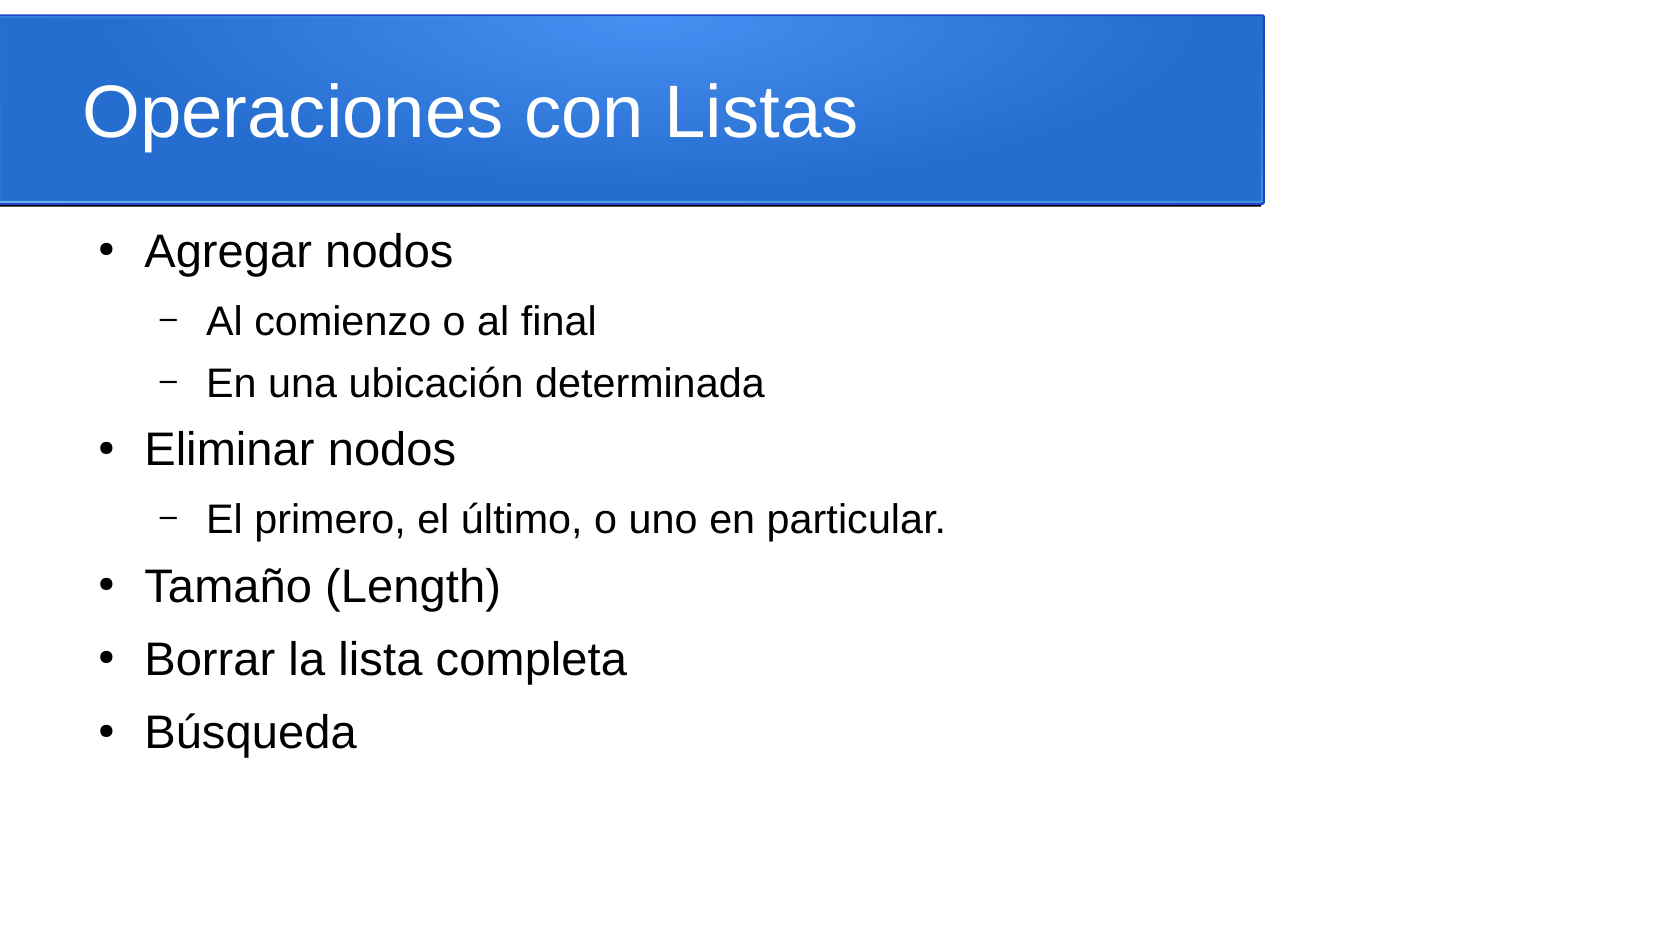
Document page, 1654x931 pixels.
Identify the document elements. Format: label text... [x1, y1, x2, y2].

title Operaciones con Listas [82, 35, 1235, 189]
list Agregar nodos Al comienzo o al final En una ubicación determinada Eliminar nodos El primero, el último, o uno en particular. Tamaño (Length) Borrar la lista completa Búsqueda [82, 224, 1571, 764]
